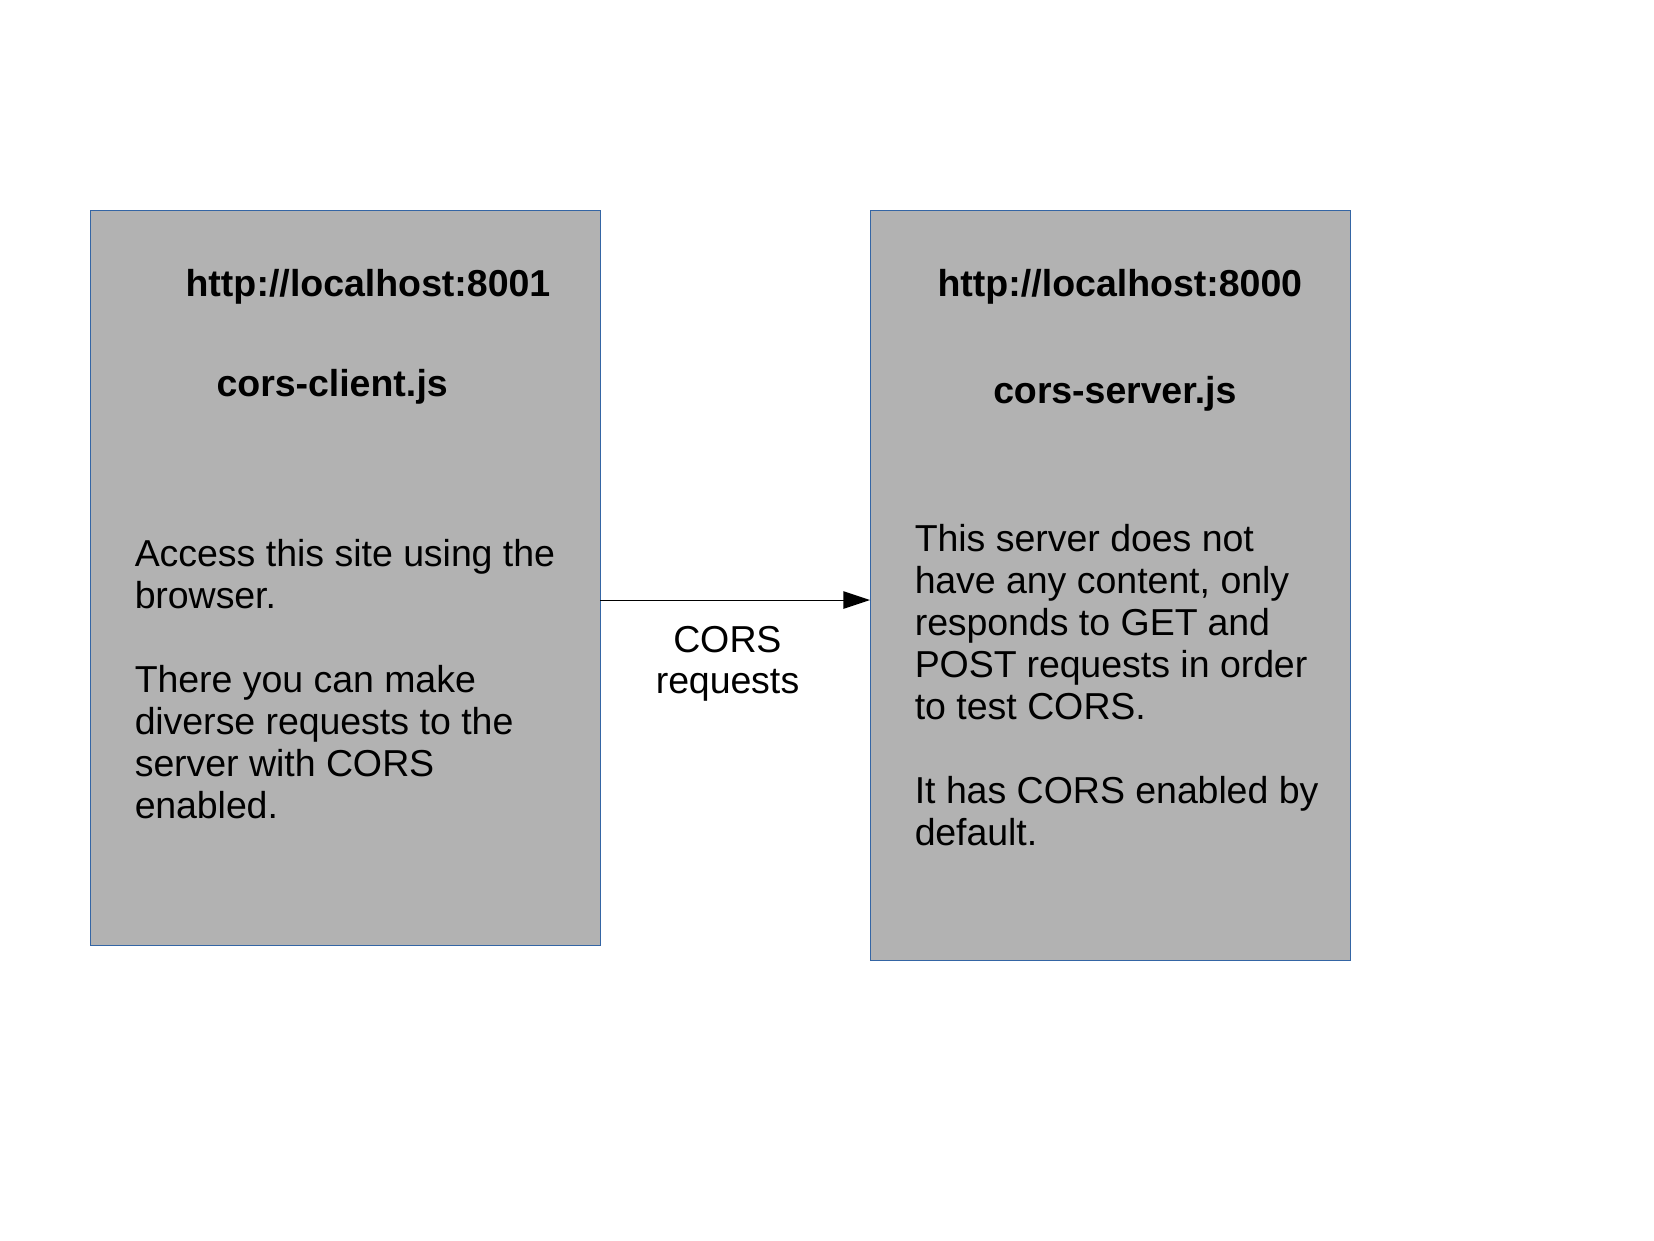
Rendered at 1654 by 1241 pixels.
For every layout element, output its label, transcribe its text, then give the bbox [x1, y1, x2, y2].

text_box Access this site using the browser. There you can make diverse requests to the server with CORS enabled. [120, 525, 571, 841]
text_box cors-client.js [180, 355, 485, 462]
text_box http://localhost:8000 [896, 255, 1344, 362]
text_box CORS requests [630, 600, 826, 721]
text_box This server does not have any content, only responds to GET and POST requests in order to test CORS. It has CORS enabled by default. [900, 510, 1336, 861]
text_box [870, 210, 1351, 961]
text_box http://localhost:8001 [144, 255, 592, 362]
text_box [90, 210, 601, 946]
text_box cors-server.js [962, 362, 1267, 469]
